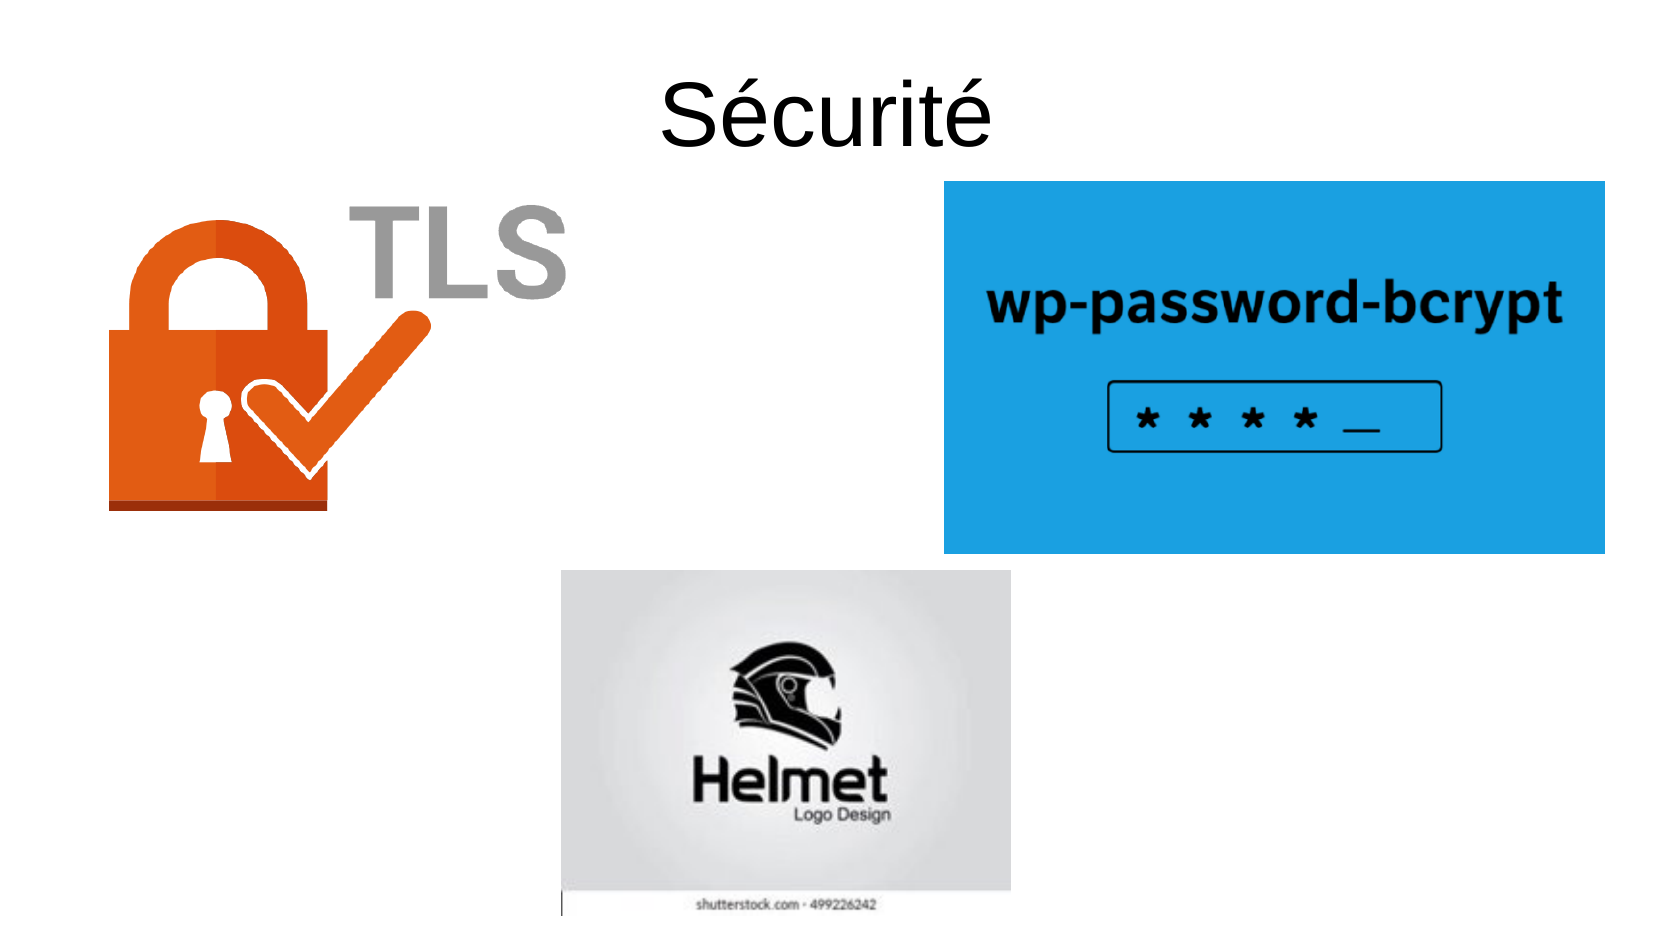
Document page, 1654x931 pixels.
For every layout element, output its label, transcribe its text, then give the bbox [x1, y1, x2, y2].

picture [561, 570, 1011, 916]
title Sécurité [82, 37, 1571, 193]
picture [90, 192, 591, 529]
picture [944, 181, 1605, 554]
